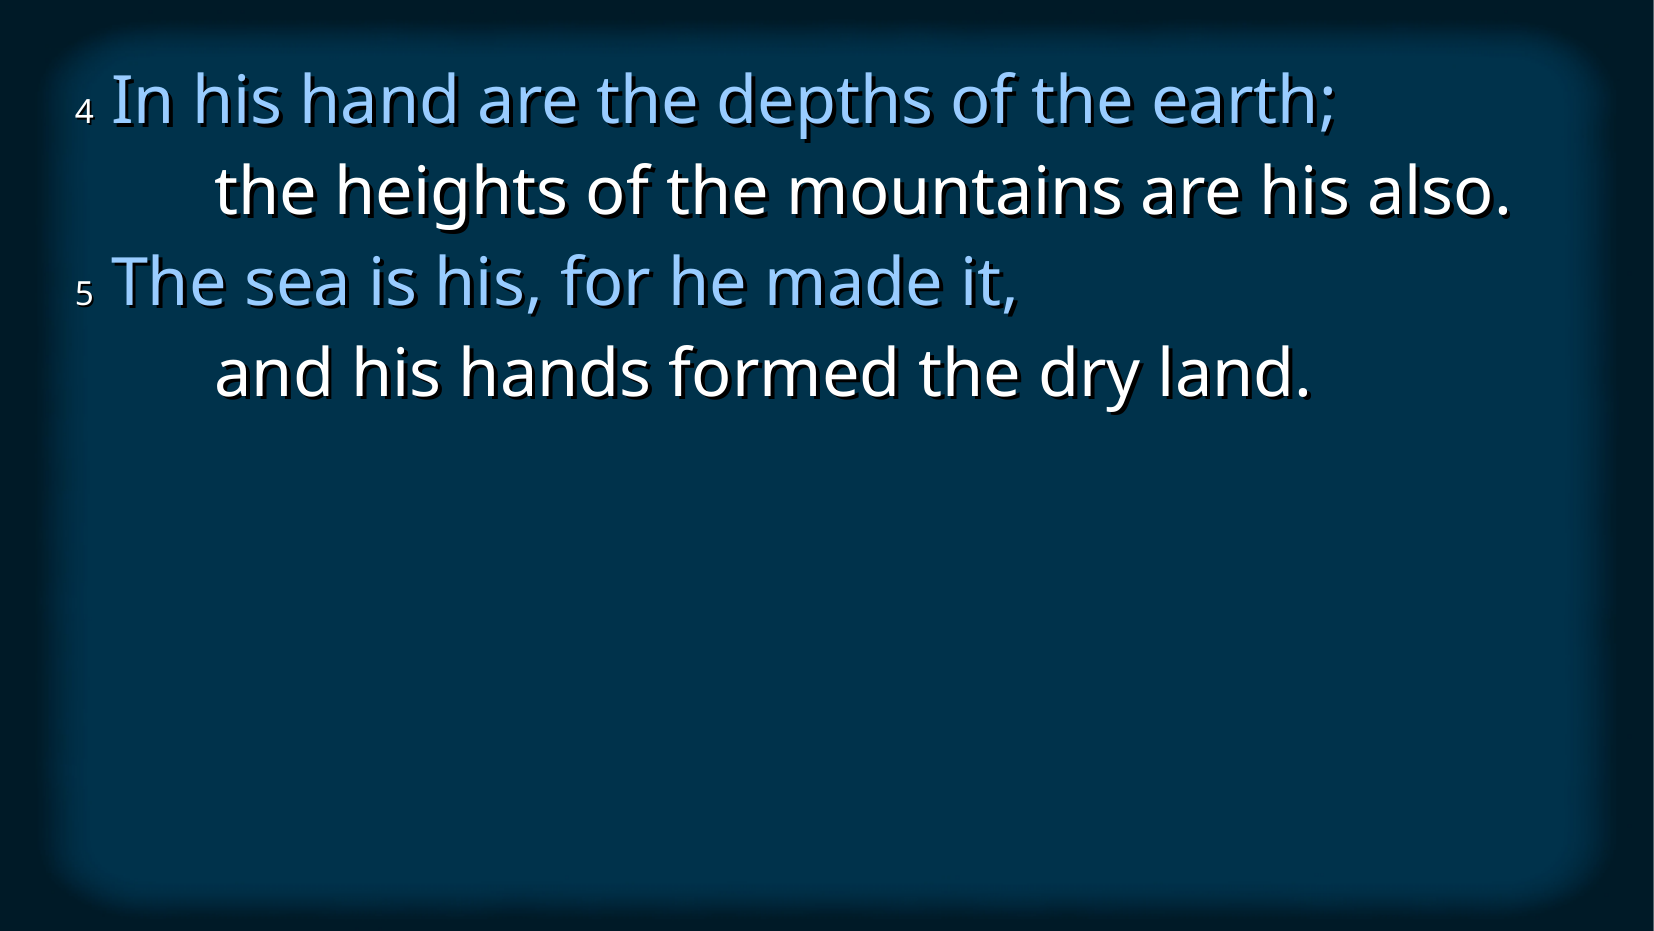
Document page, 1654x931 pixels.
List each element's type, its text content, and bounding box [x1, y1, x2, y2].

text_box 4 In his hand are the depths of the earth; the heights of the mountains are his also. 5 The sea is his, for he made it, and his hands formed the dry land. [60, 45, 1591, 481]
picture [0, 0, 1654, 931]
